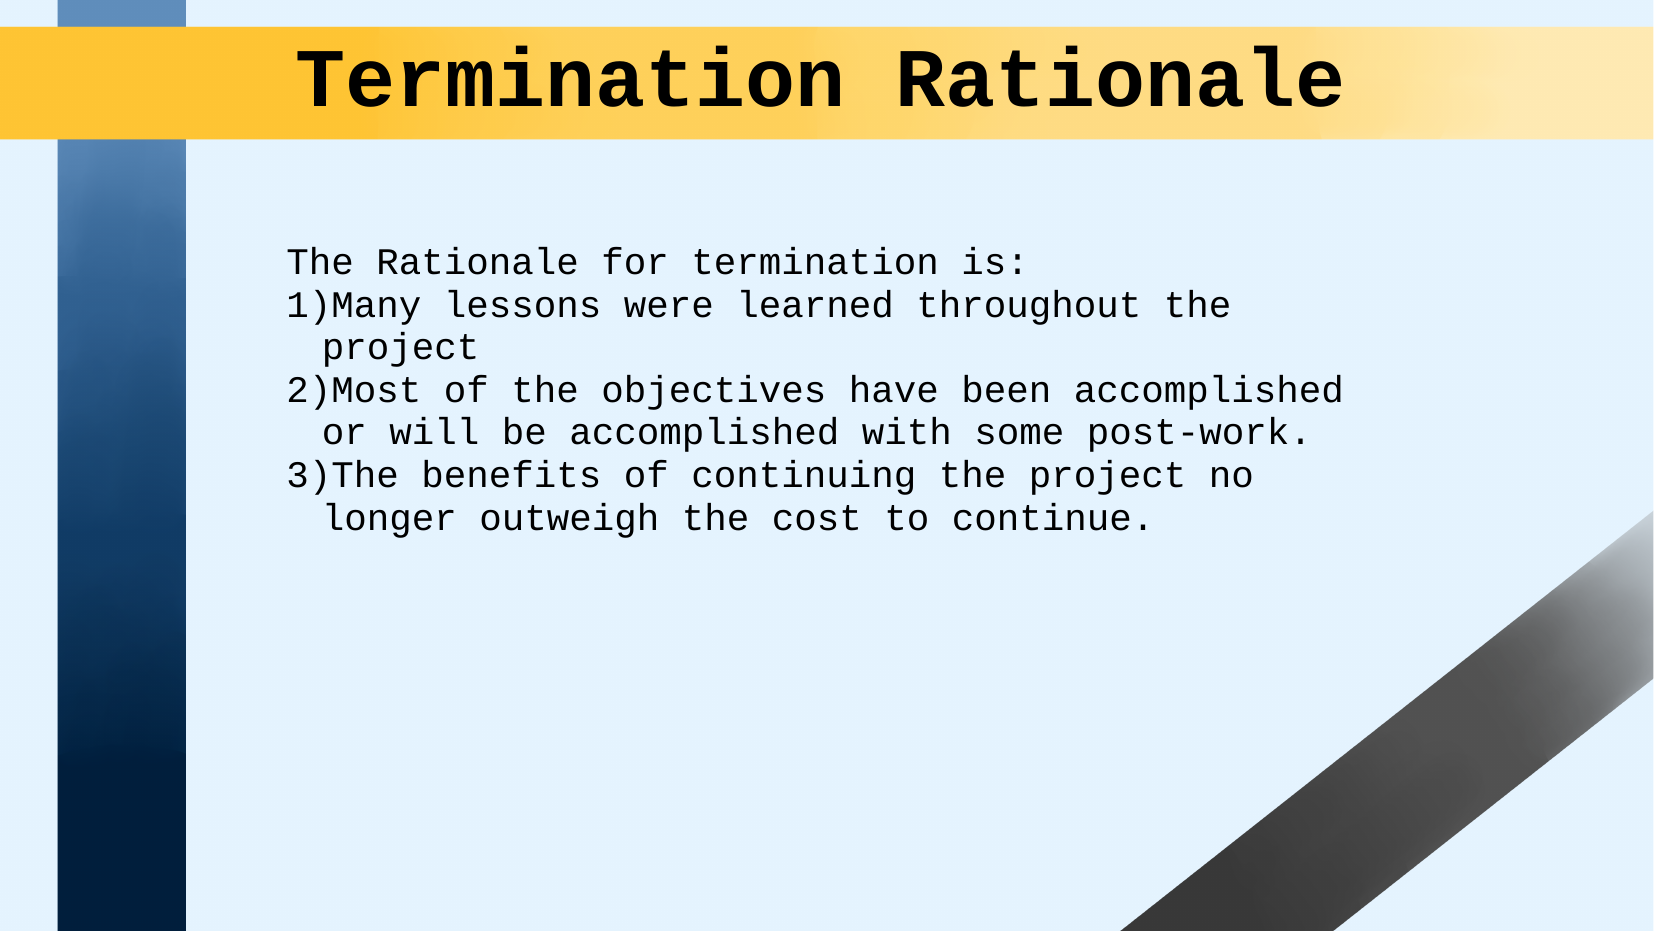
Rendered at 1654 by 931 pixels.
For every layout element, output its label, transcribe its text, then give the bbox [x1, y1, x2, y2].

picture [0, 0, 1654, 931]
text_box The Rationale for termination is: Many lessons were learned throughout the project Most of the objectives have been accomplished or will be accomplished with some post-work. The benefits of continuing the project no longer outweigh the cost to continue. [271, 236, 1418, 549]
text_box Termination Rationale [200, 29, 1441, 139]
